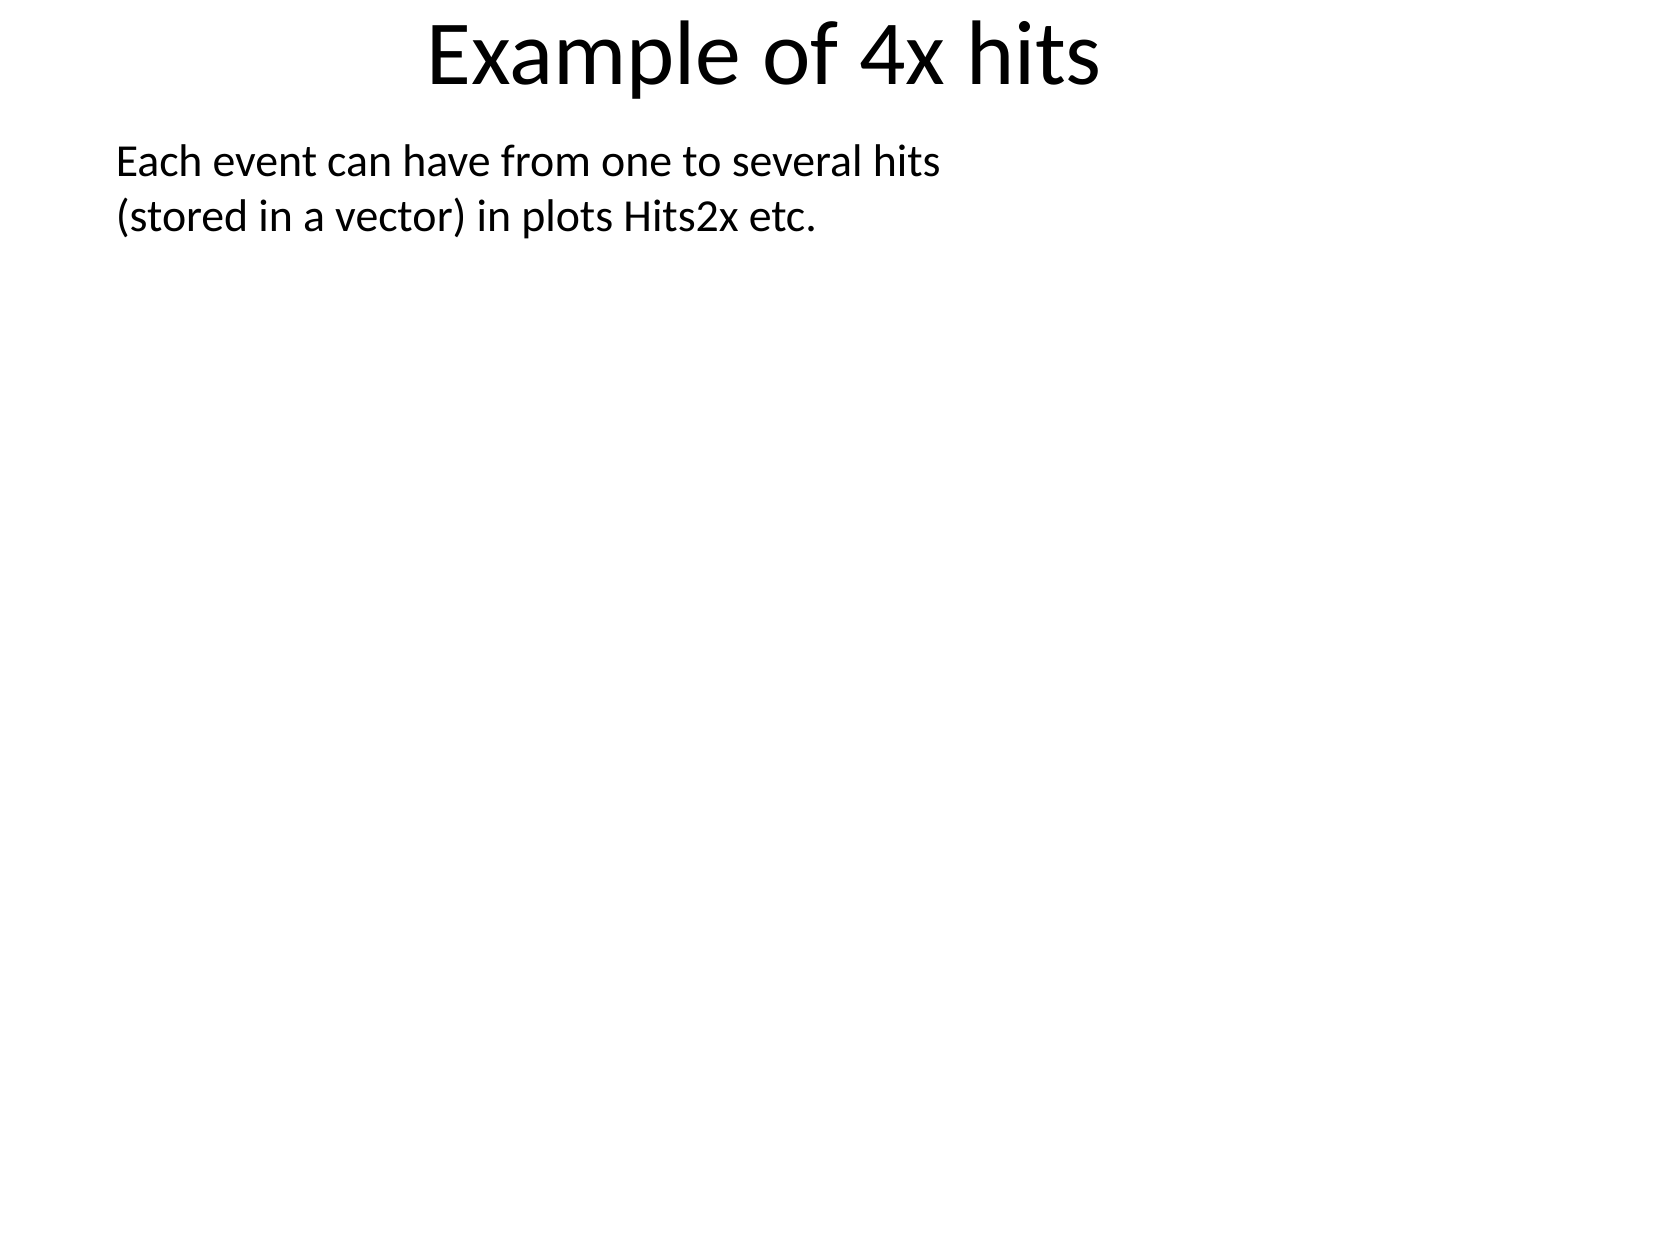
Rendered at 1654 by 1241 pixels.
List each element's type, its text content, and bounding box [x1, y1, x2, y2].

text_box Each event can have from one to several hits (stored in a vector) in plots Hits2x etc. [101, 123, 1185, 248]
text_box Example of 4x hits [44, 0, 1485, 117]
